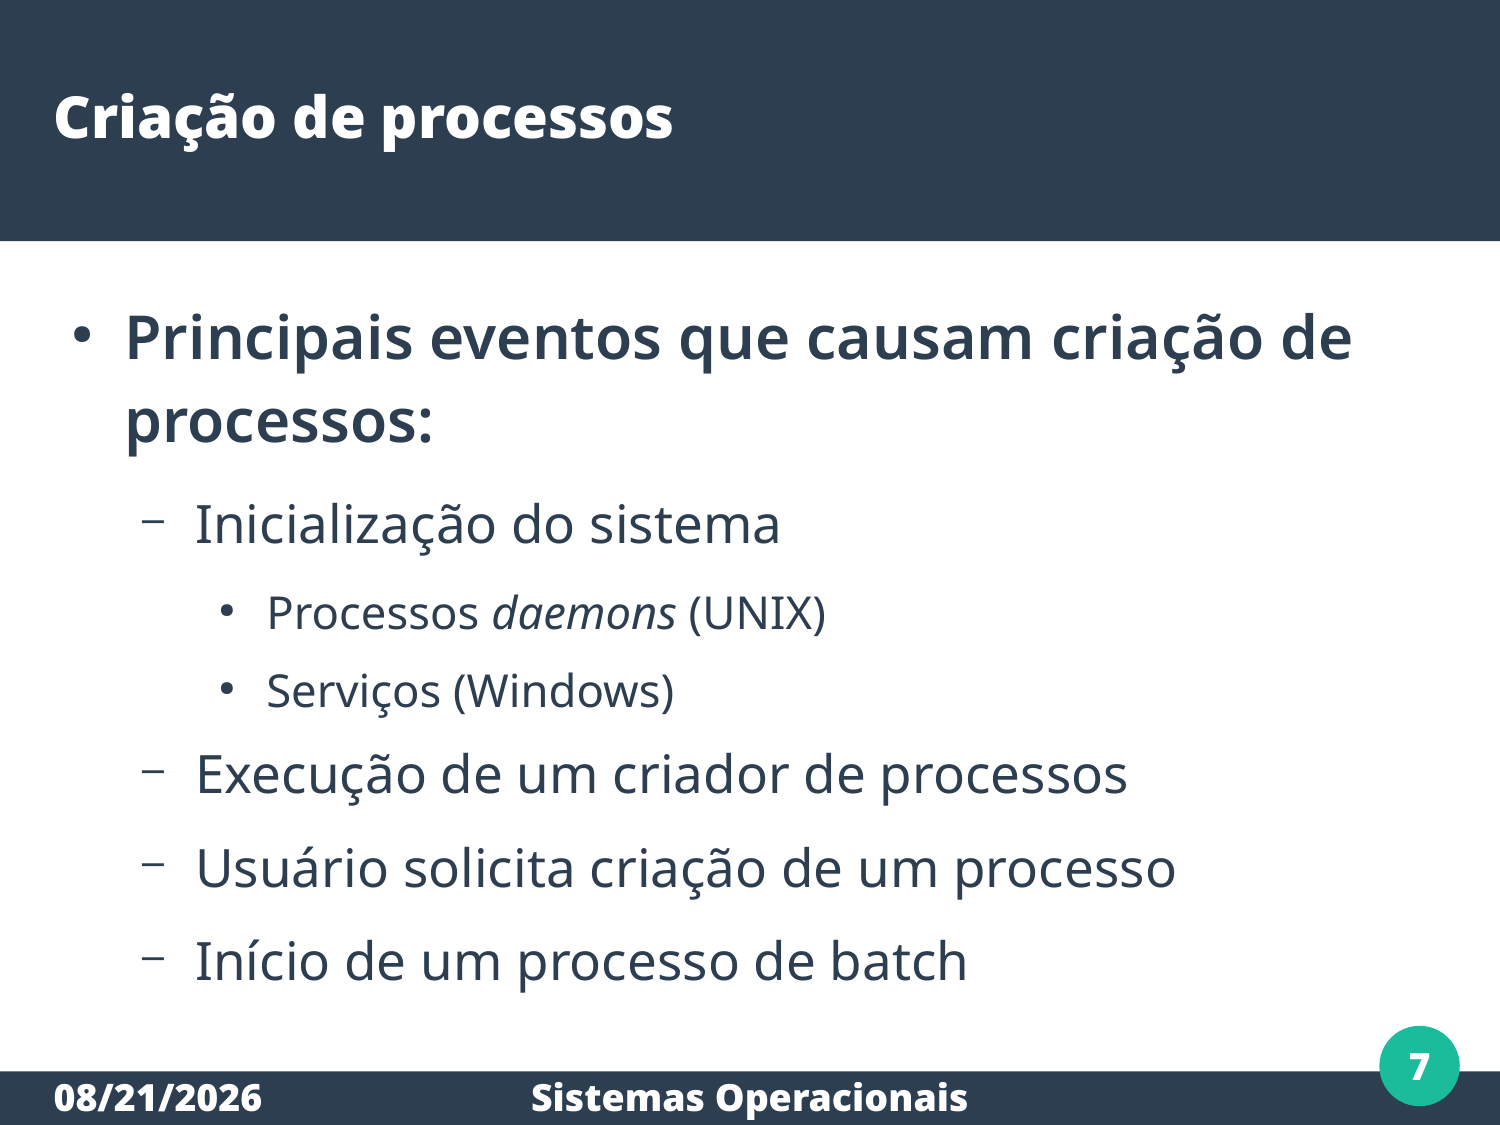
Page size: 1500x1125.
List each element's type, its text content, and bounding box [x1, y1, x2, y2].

title Criação de processos [53, 44, 1447, 188]
list Principais eventos que causam criação de processos: Inicialização do sistema Processos daemons (UNIX) Serviços (Windows) Execução de um criador de processos Usuário solicita criação de um processo Início de um processo de batch [53, 294, 1447, 1045]
